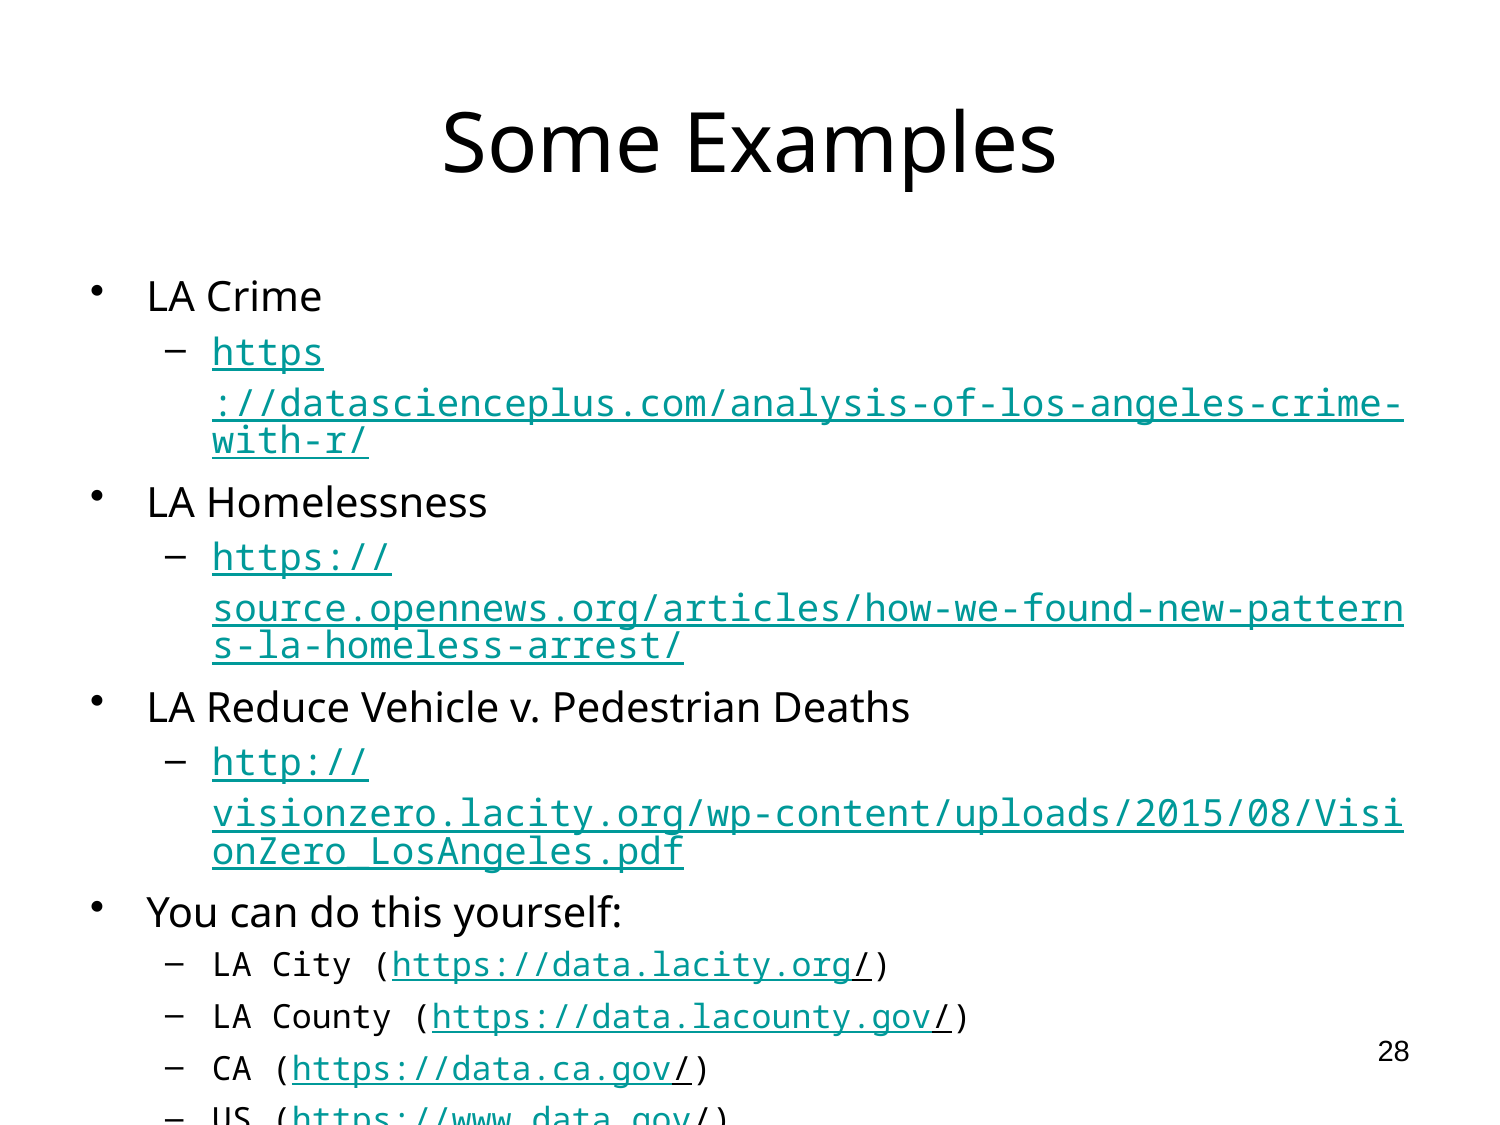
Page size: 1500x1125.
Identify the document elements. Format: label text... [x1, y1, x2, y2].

list LA Crime https://datascienceplus.com/analysis-of-los-angeles-crime-with-r/ LA Homelessness https://source.opennews.org/articles/how-we-found-new-patterns-la-homeless-arrest/ LA Reduce Vehicle v. Pedestrian Deaths http://visionzero.lacity.org/wp-content/uploads/2015/08/VisionZero_LosAngeles.pdf You can do this yourself: LA City (https://data.lacity.org/) LA County (https://data.lacounty.gov/) CA (https://data.ca.gov/) US (https://www.data.gov/) Data Science for the Social Good (https://dssg.uchicago.edu/projects/) [75, 262, 1425, 1005]
slide_number <number> [1074, 1024, 1425, 1103]
title Some Examples [75, 45, 1425, 233]
